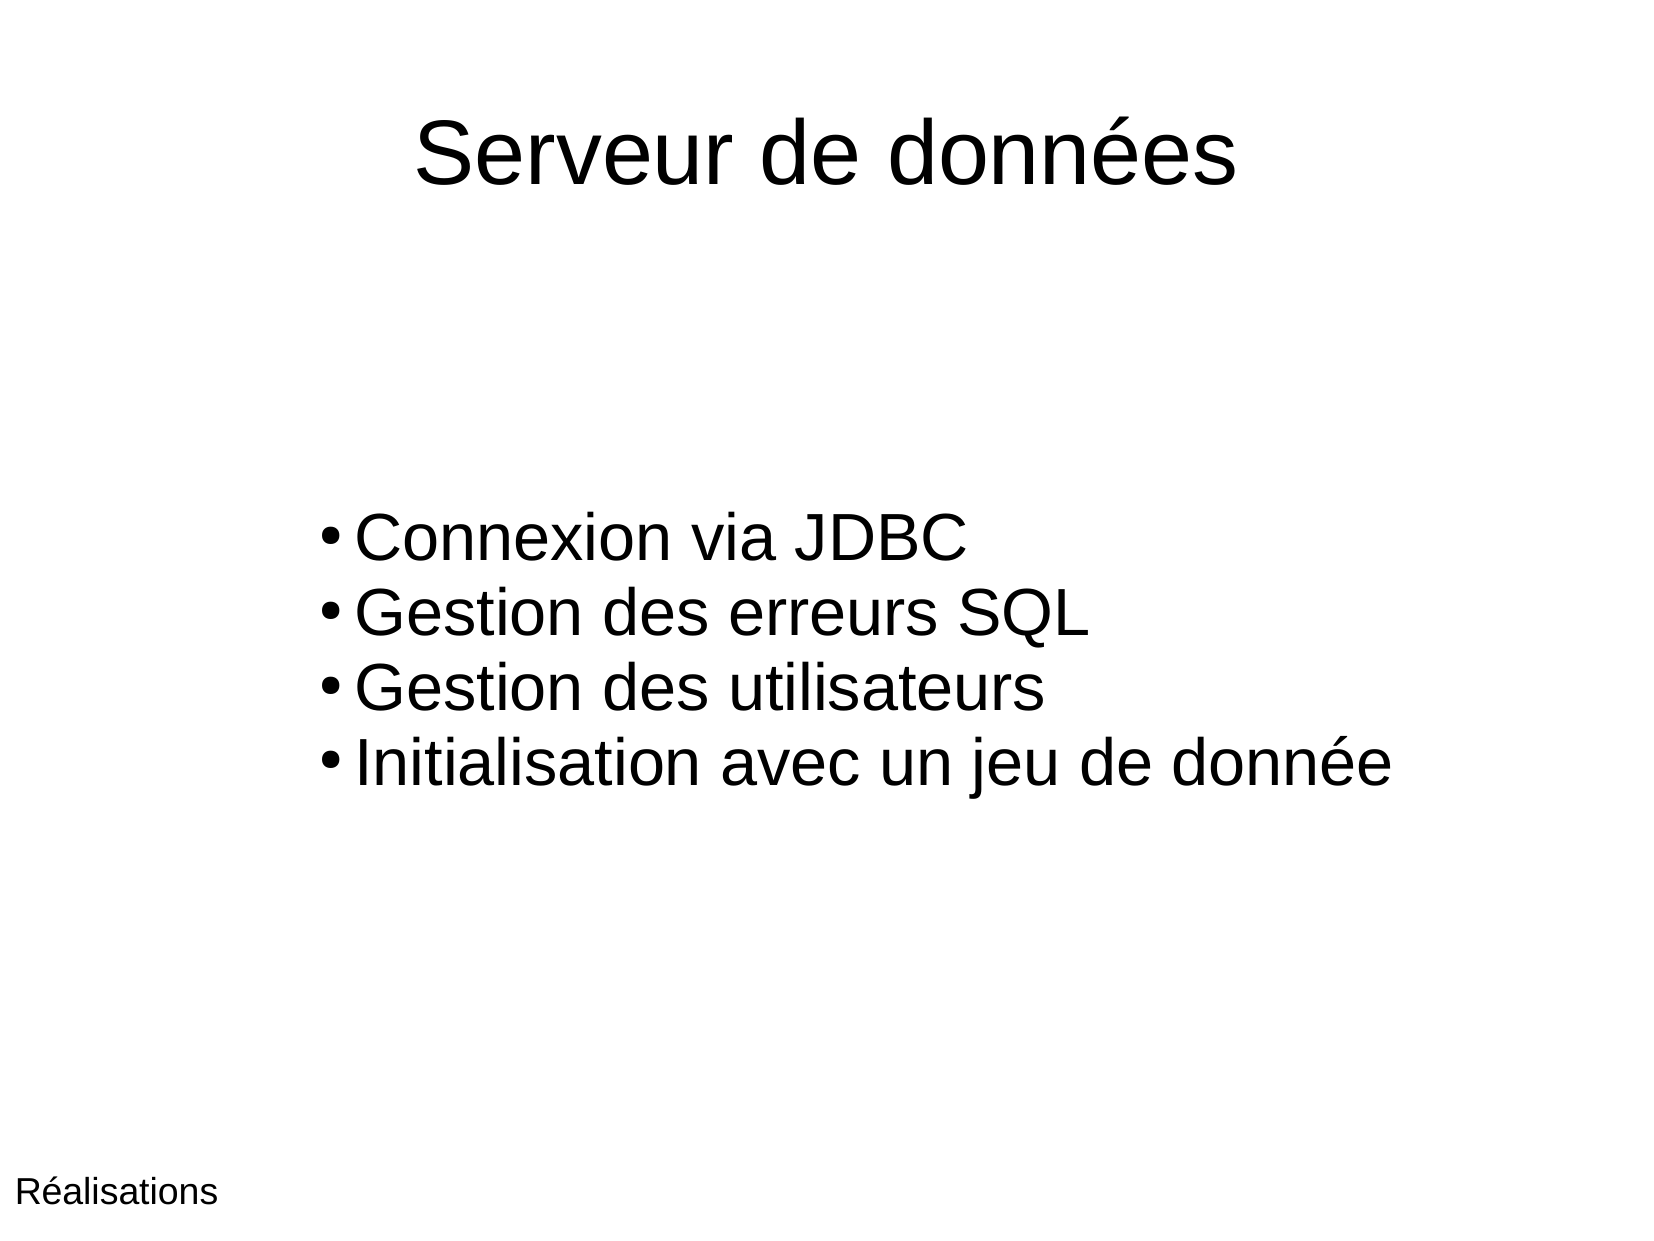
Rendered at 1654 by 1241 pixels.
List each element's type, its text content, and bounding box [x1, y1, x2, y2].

title Serveur de données [82, 49, 1571, 257]
text_box Réalisations [0, 1145, 875, 1238]
subtitle Connexion via JDBC Gestion des erreurs SQL Gestion des utilisateurs Initialisation avec un jeu de donnée [318, 290, 1453, 1010]
